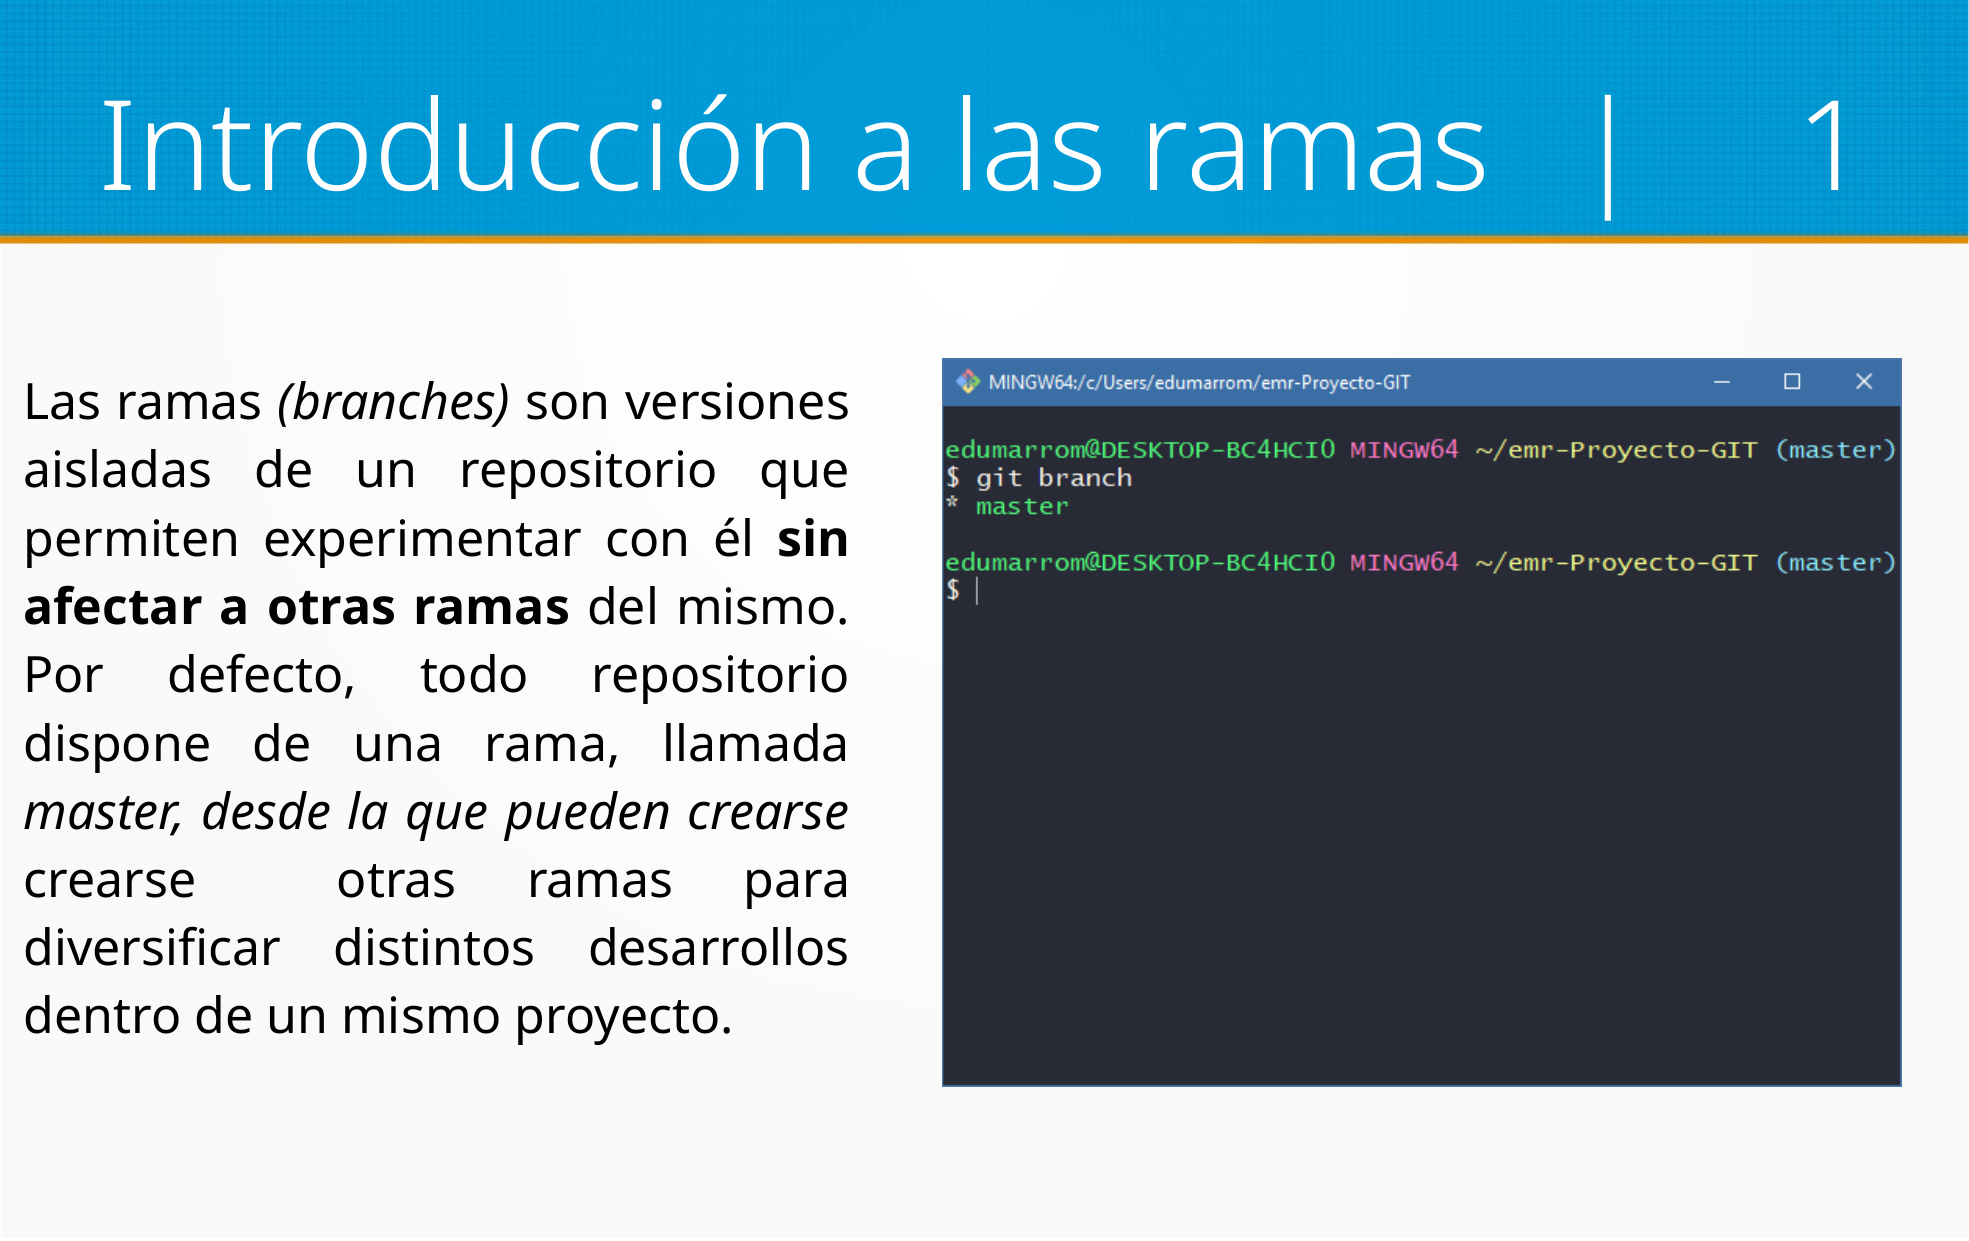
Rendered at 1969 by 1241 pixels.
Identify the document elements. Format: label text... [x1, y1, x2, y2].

picture [0, 233, 1969, 1241]
title Introducción a las ramas | 1 [98, 19, 1870, 227]
list Las ramas (branches) son versiones aisladas de un repositorio que permiten experimentar con él sin afectar a otras ramas del mismo. Por defecto, todo repositorio dispone de una rama, llamada master, desde la que pueden crearse crearse otras ramas para diversificar distintos desarrollos dentro de un mismo proyecto. [23, 366, 851, 1099]
